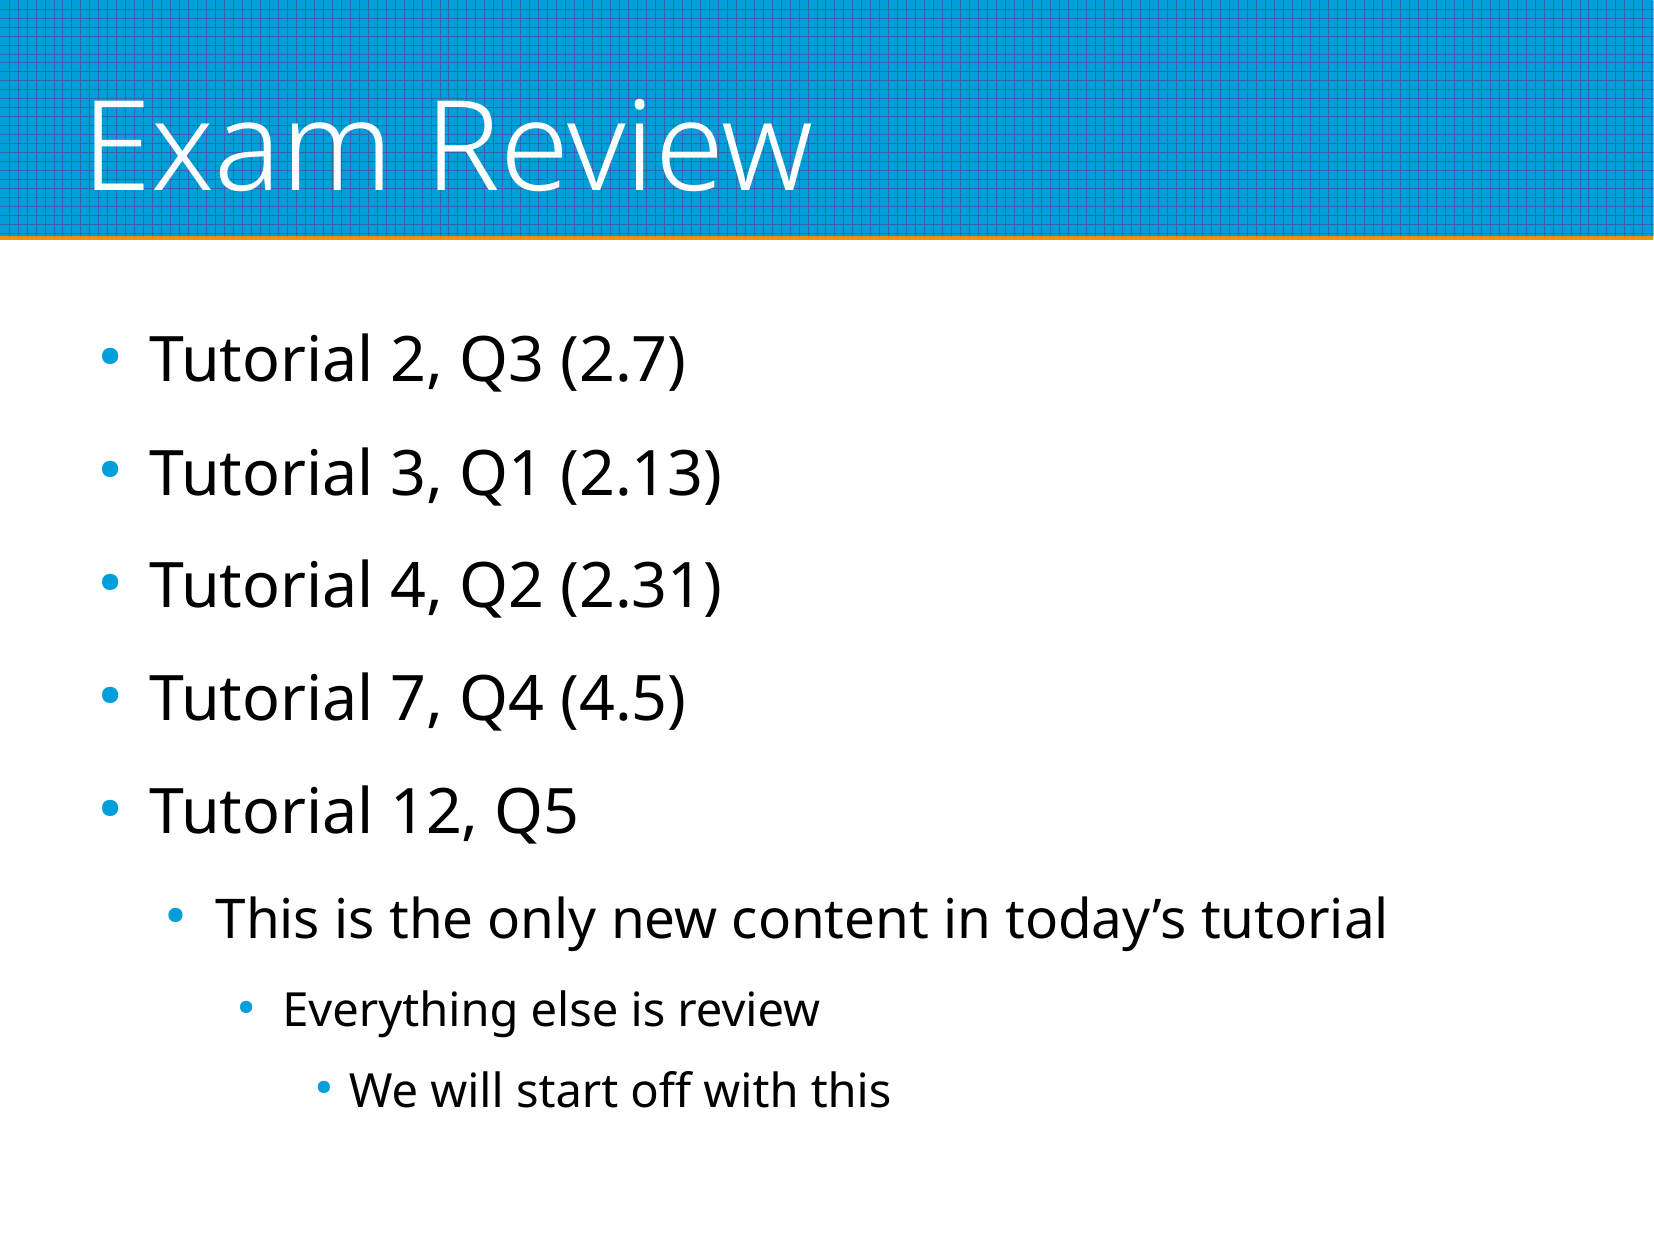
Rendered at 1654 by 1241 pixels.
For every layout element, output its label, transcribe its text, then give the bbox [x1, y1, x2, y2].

list Tutorial 2, Q3 (2.7) Tutorial 3, Q1 (2.13) Tutorial 4, Q2 (2.31) Tutorial 7, Q4 (4.5) Tutorial 12, Q5 This is the only new content in today’s tutorial Everything else is review We will start off with this [82, 314, 1563, 1123]
title Exam Review [82, 19, 1571, 227]
